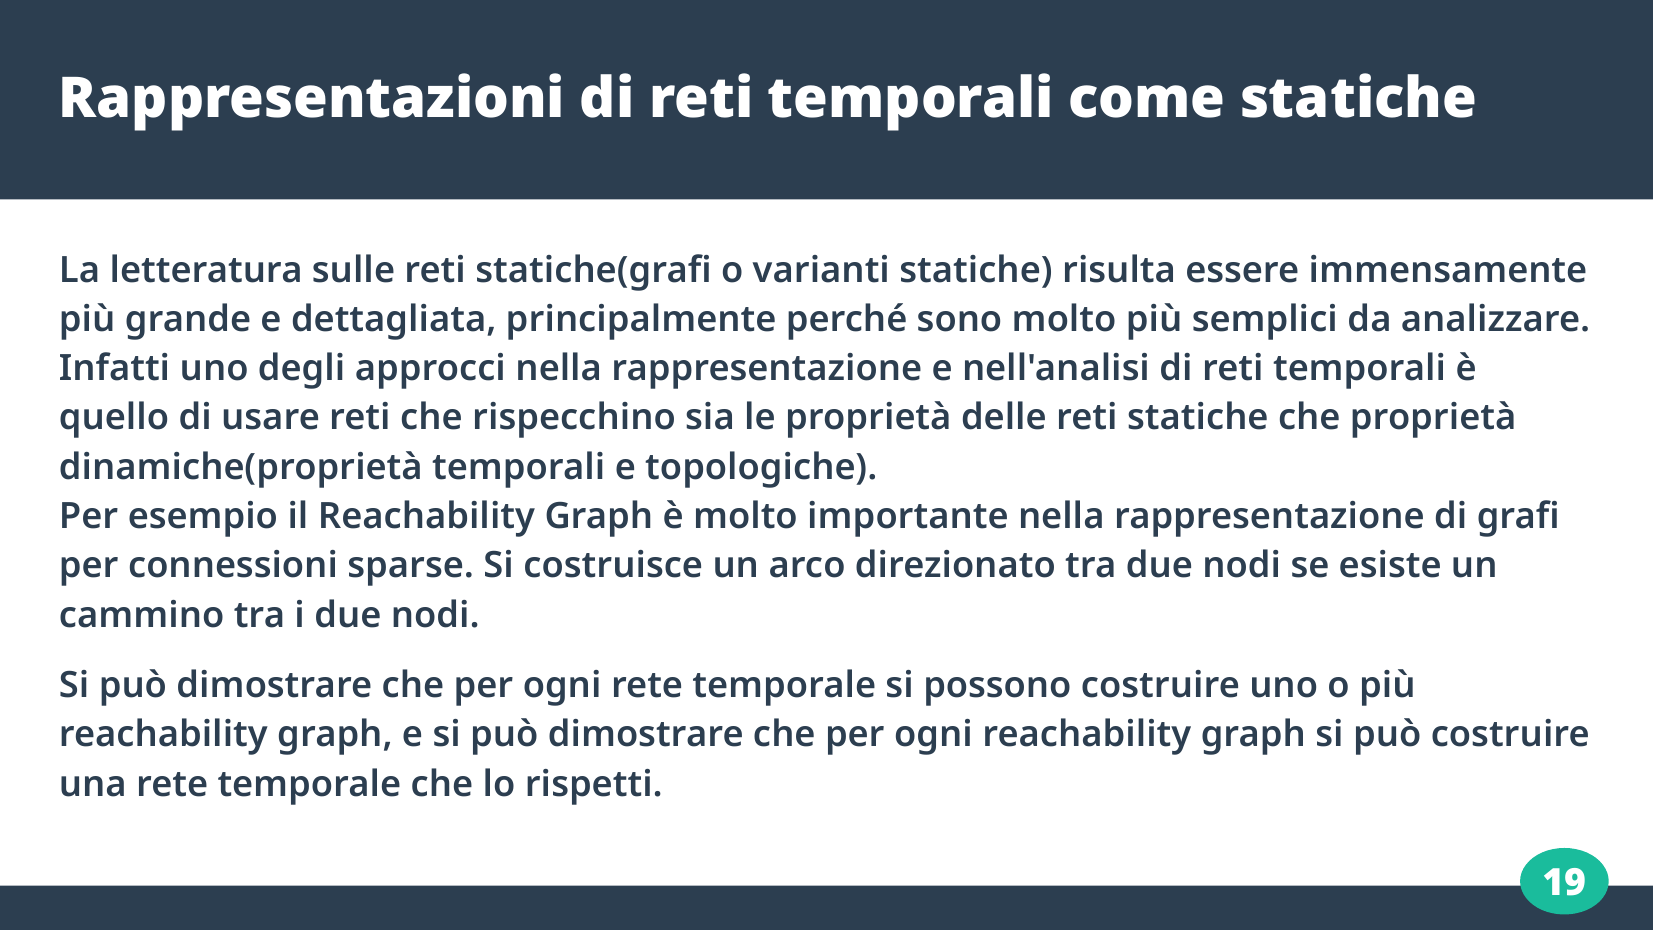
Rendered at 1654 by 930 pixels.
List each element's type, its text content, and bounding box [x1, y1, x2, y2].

title Rappresentazioni di reti temporali come statiche [58, 36, 1594, 155]
list La letteratura sulle reti statiche(grafi o varianti statiche) risulta essere immensamente più grande e dettagliata, principalmente perché sono molto più semplici da analizzare. Infatti uno degli approcci nella rappresentazione e nell'analisi di reti temporali è quello di usare reti che rispecchino sia le proprietà delle reti statiche che proprietà dinamiche(proprietà temporali e topologiche). Per esempio il Reachability Graph è molto importante nella rappresentazione di grafi per connessioni sparse. Si costruisce un arco direzionato tra due nodi se esiste un cammino tra i due nodi. Si può dimostrare che per ogni rete temporale si possono costruire uno o più reachability graph, e si può dimostrare che per ogni reachability graph si può costruire una rete temporale che lo rispetti. [58, 243, 1594, 864]
